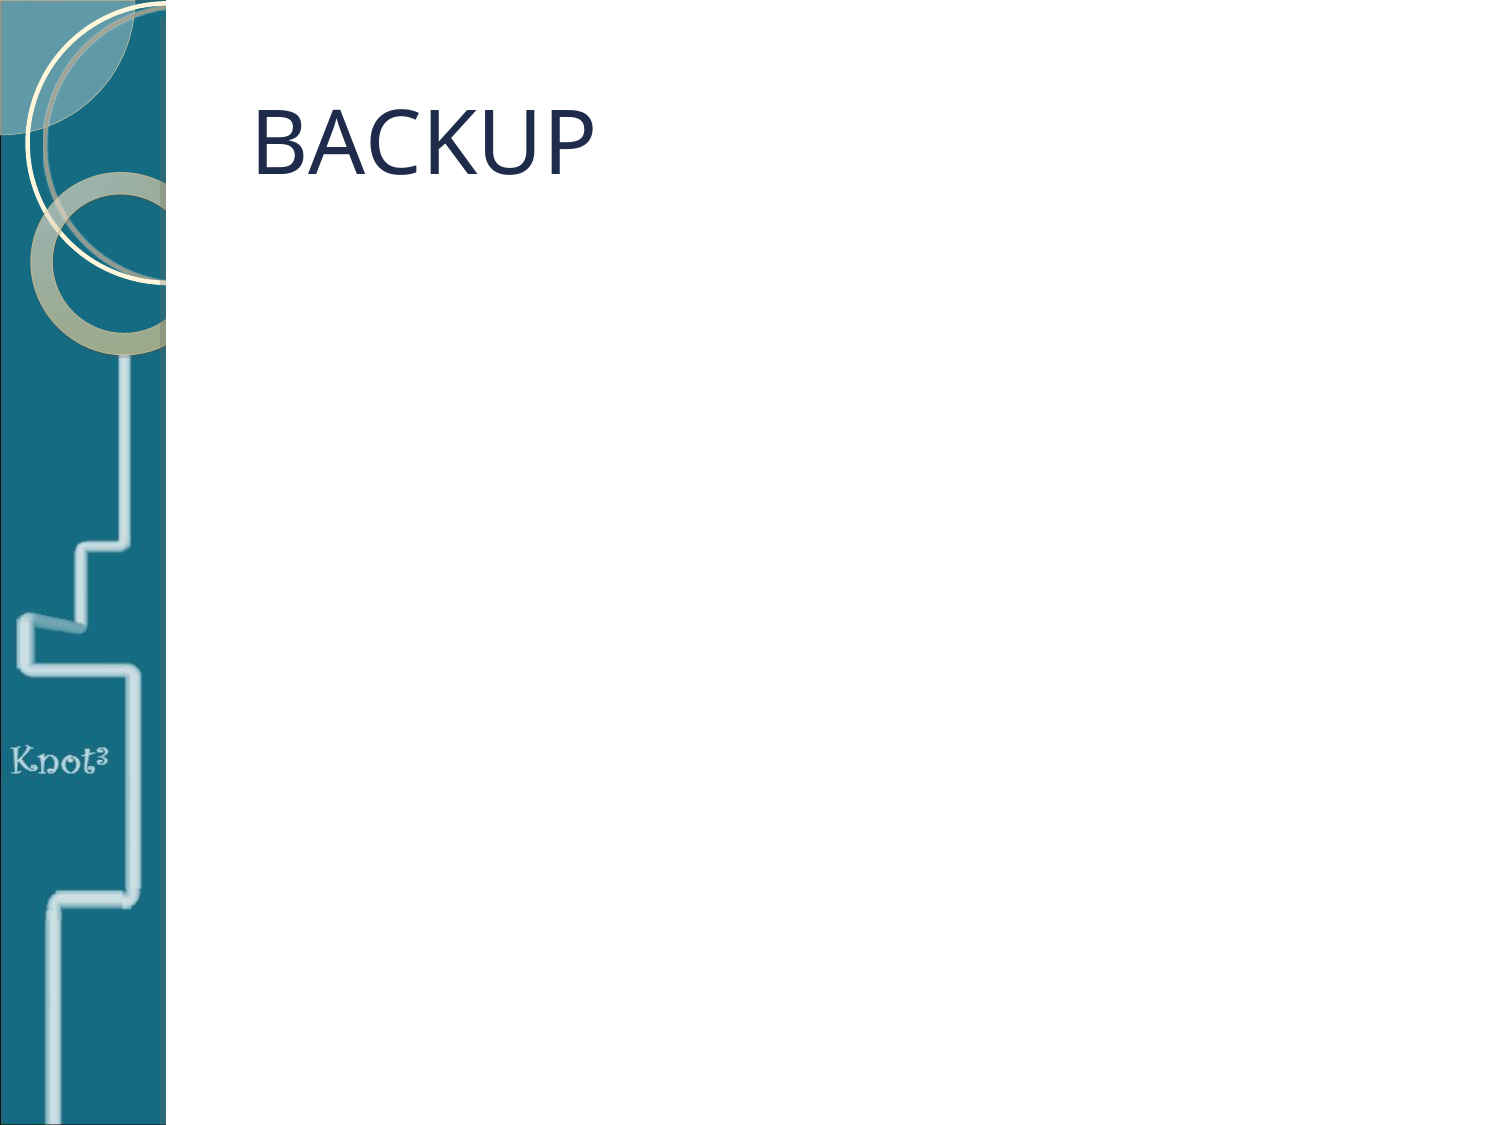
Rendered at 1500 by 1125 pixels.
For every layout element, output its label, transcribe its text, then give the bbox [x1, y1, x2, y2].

title BACKUP [235, 23, 1466, 254]
